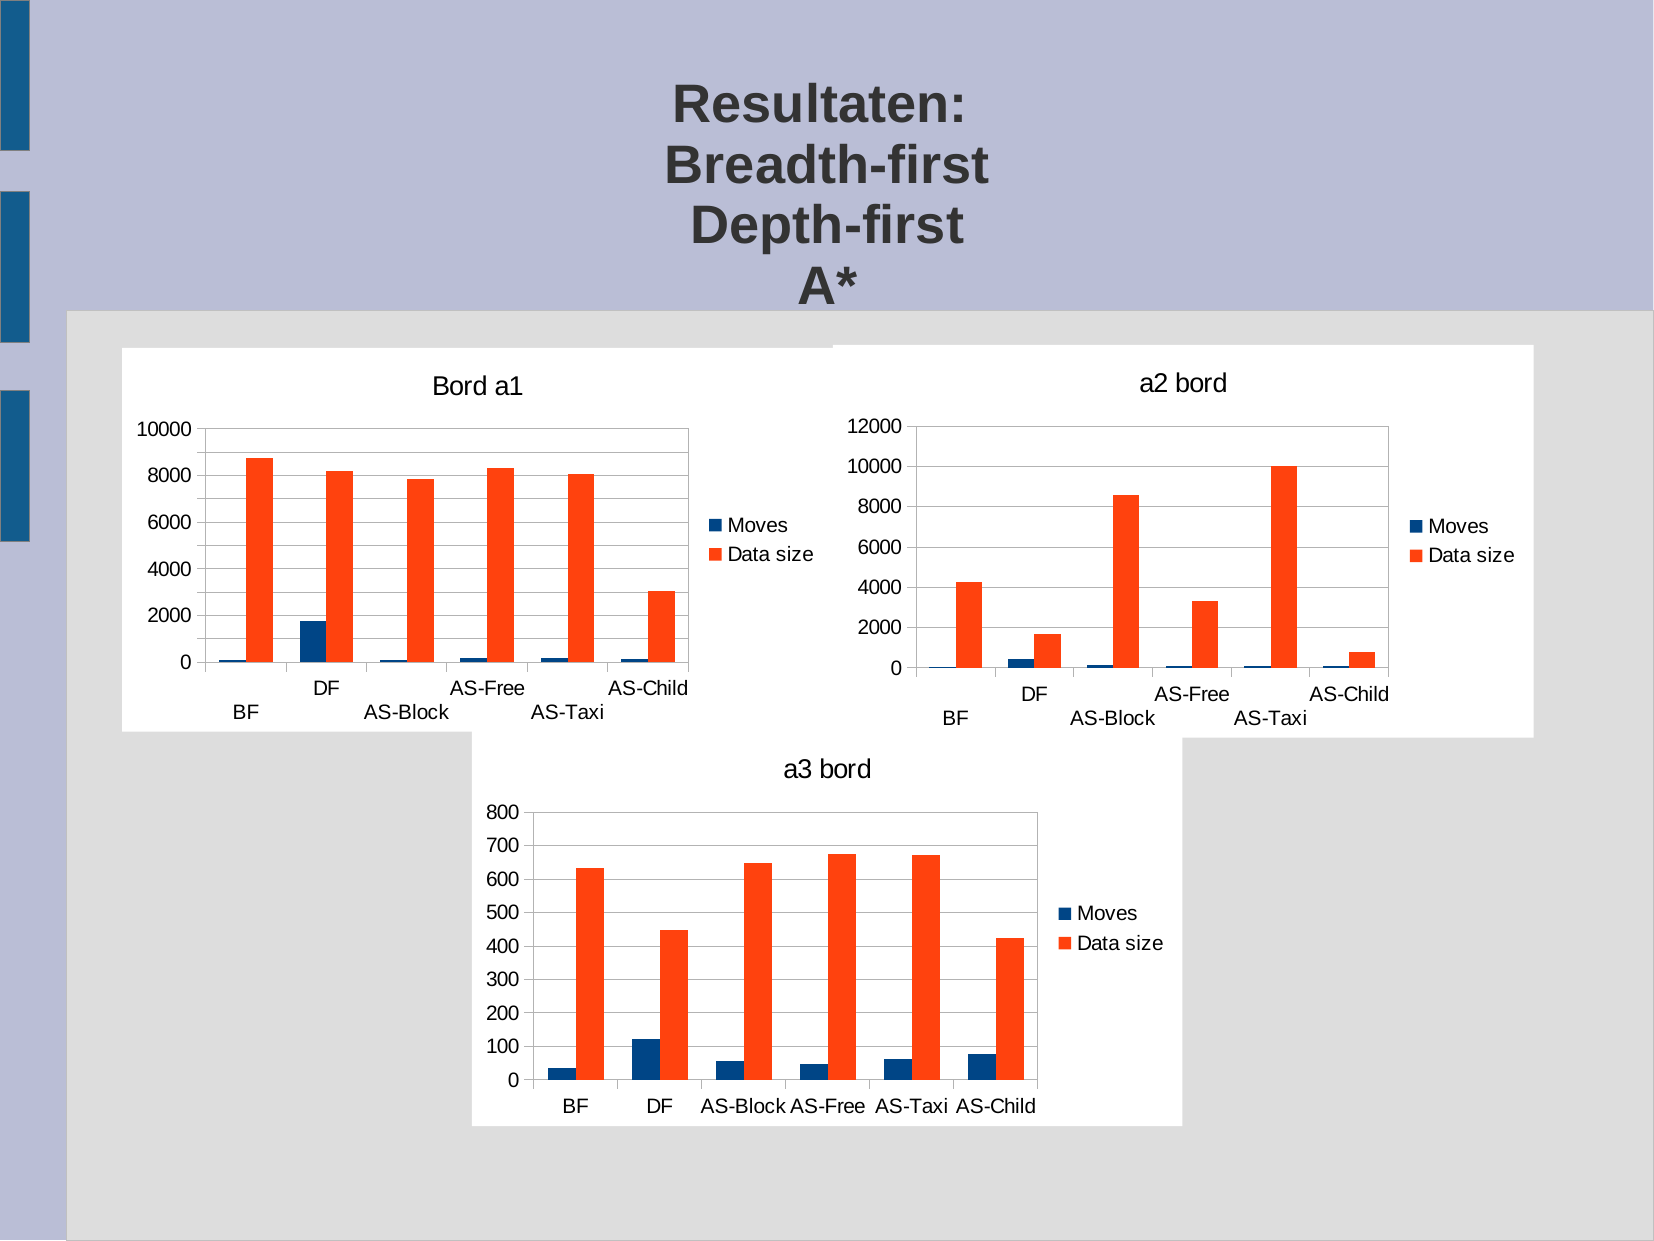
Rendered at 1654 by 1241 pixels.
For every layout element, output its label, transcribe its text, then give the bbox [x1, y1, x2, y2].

chart [122, 344, 1534, 1127]
title Resultaten: Breadth-first Depth-first A* [121, 70, 1534, 319]
